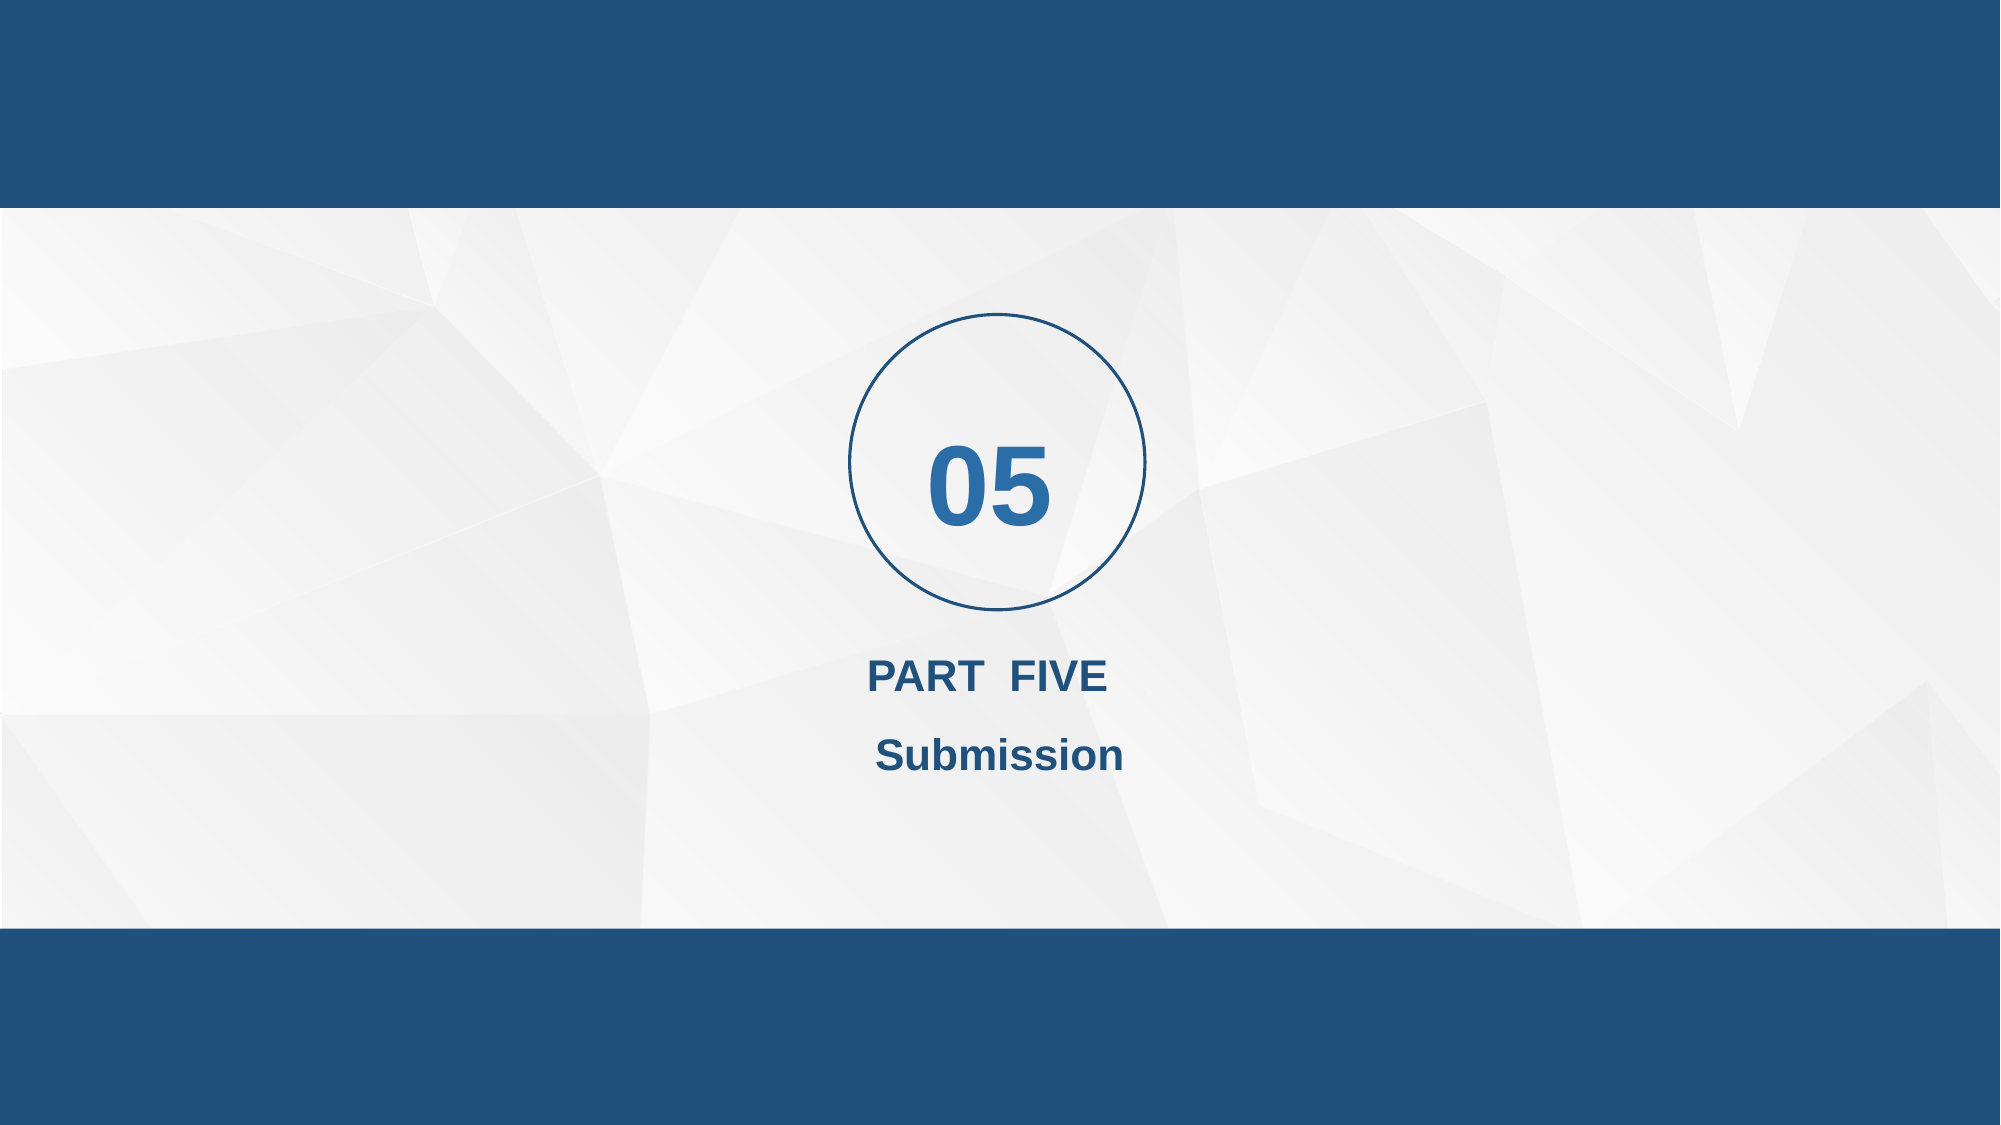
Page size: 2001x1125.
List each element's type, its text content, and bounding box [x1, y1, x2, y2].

picture [0, 0, 2001, 1125]
list PART FIVE [808, 632, 1192, 712]
list 05 [912, 397, 1084, 563]
list Submission [397, 712, 1603, 795]
